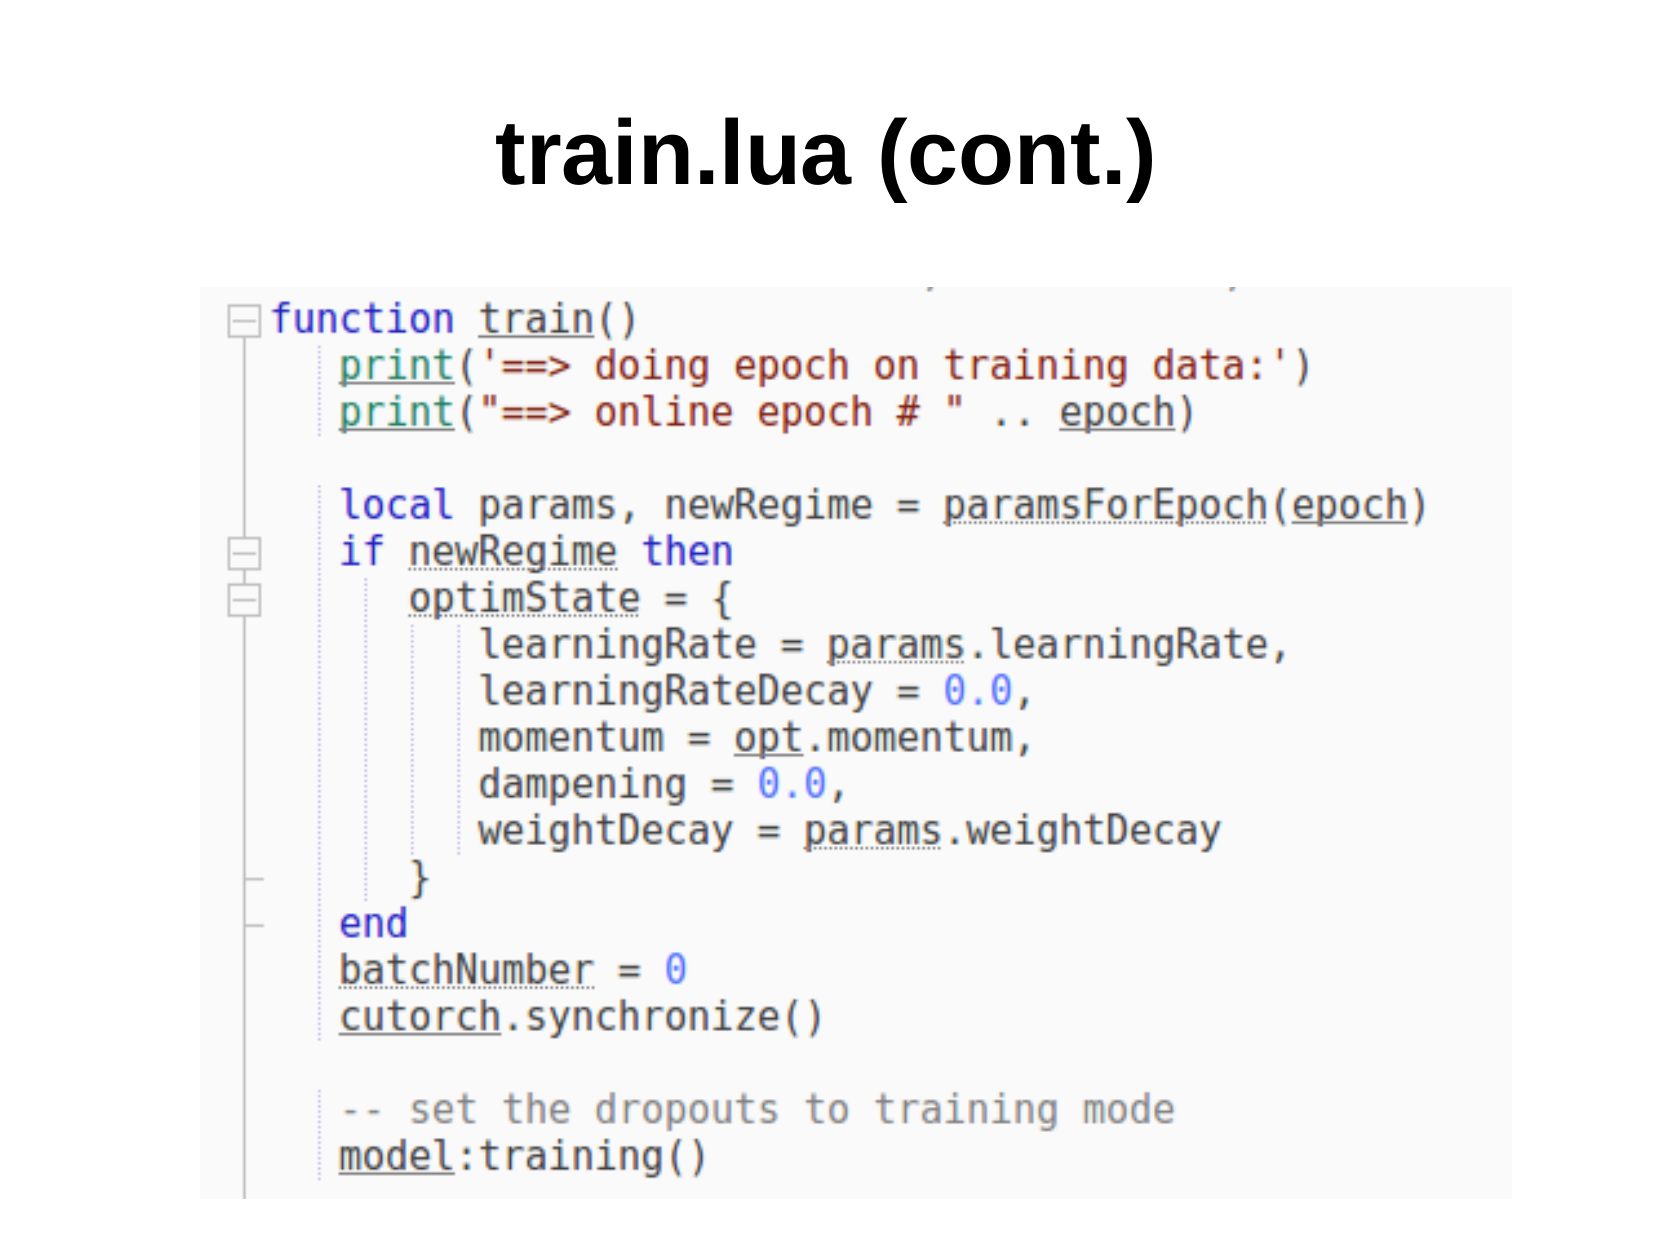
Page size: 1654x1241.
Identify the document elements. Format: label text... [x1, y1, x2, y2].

title train.lua (cont.) [82, 49, 1571, 257]
picture [200, 287, 1512, 1199]
